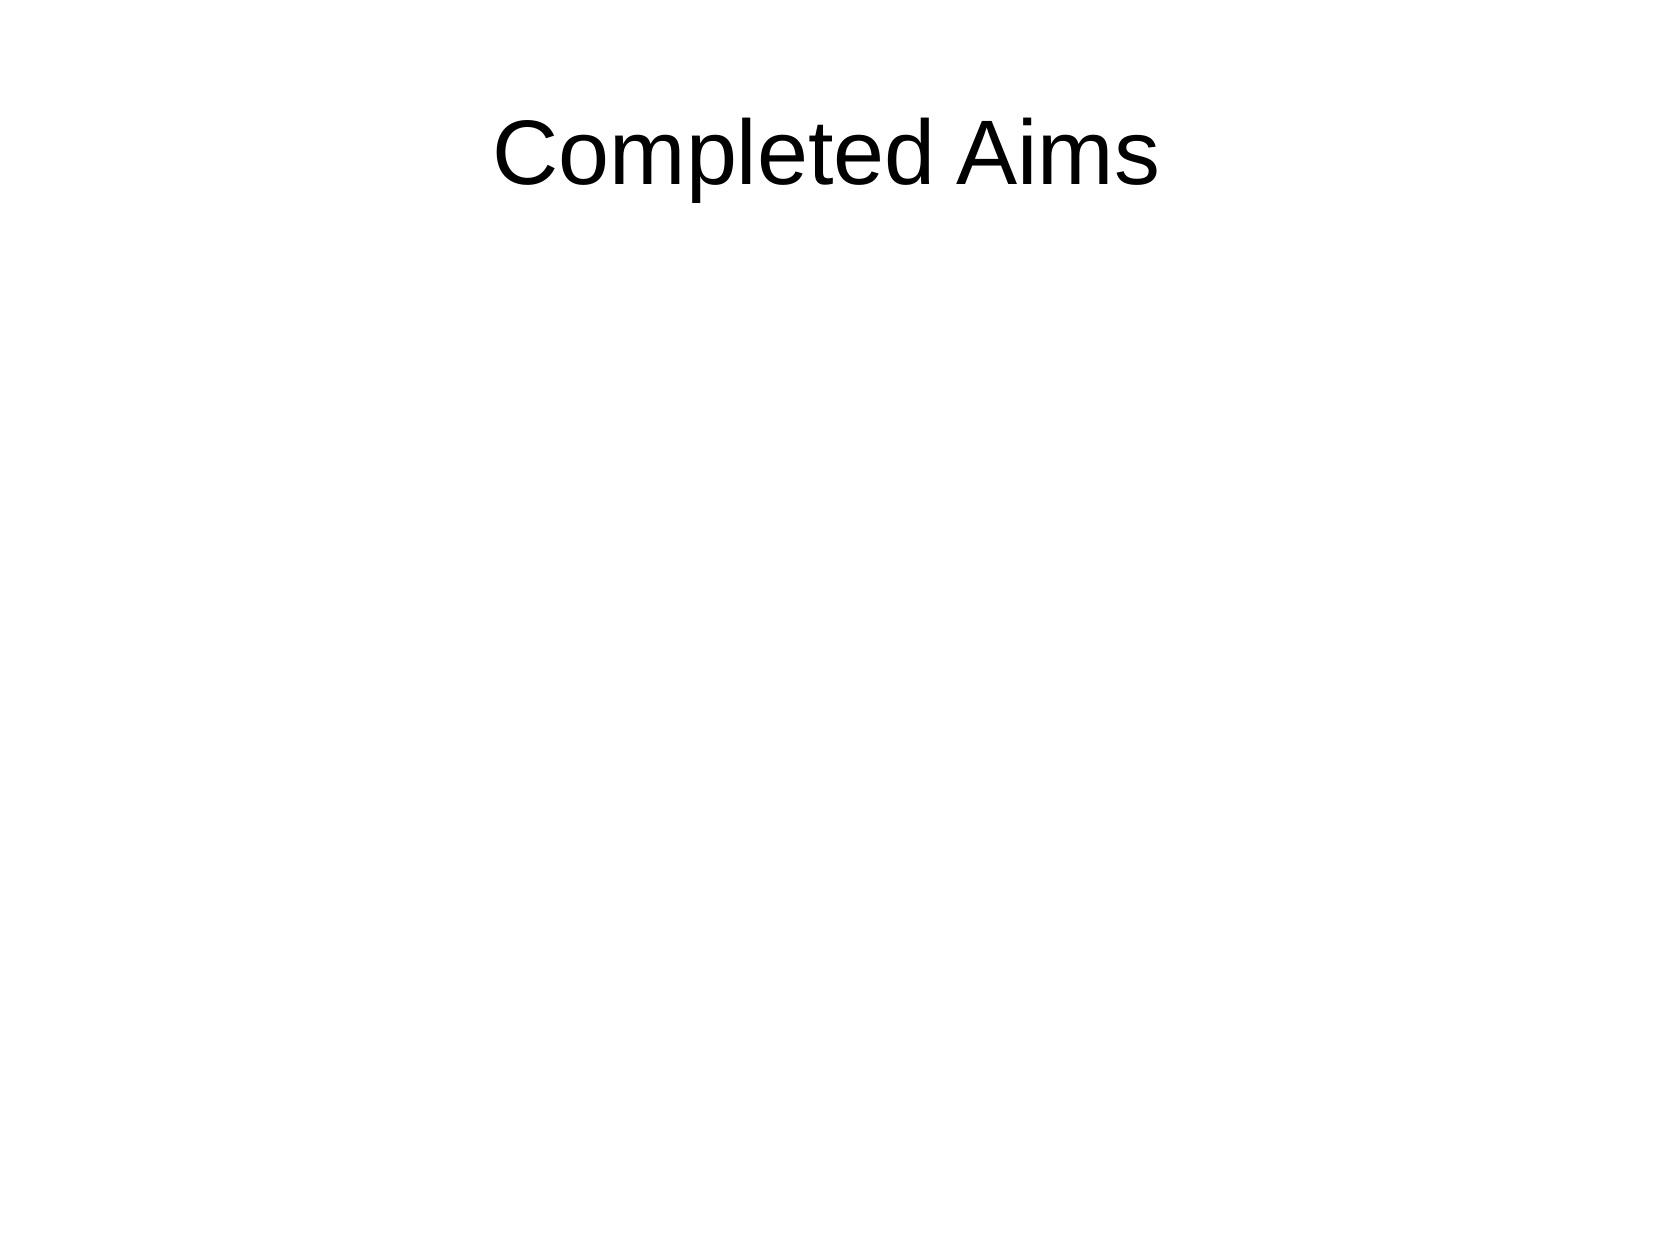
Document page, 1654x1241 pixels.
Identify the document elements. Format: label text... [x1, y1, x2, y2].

title Completed Aims [82, 49, 1571, 257]
